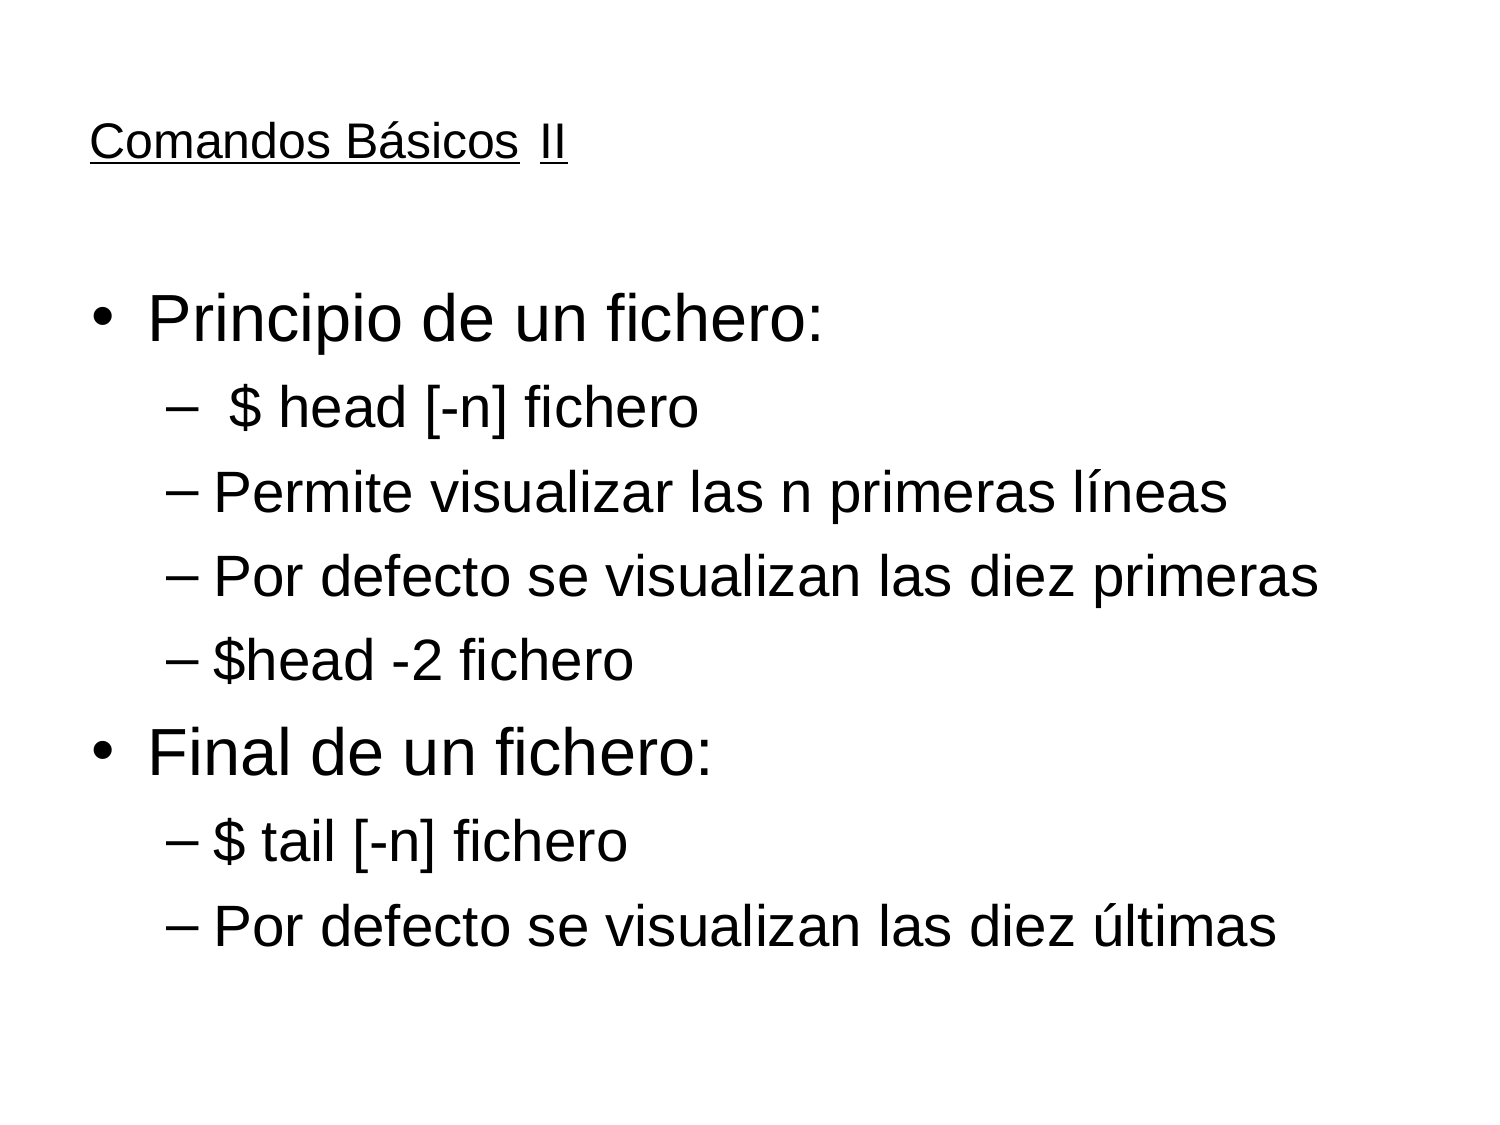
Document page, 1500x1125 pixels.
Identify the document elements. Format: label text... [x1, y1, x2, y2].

list Principio de un fichero: $ head [-n] fichero Permite visualizar las n primeras líneas Por defecto se visualizan las diez primeras $head -2 fichero Final de un fichero: $ tail [-n] fichero Por defecto se visualizan las diez últimas [76, 267, 1427, 1010]
title Comandos Básicos II [75, 45, 1426, 233]
